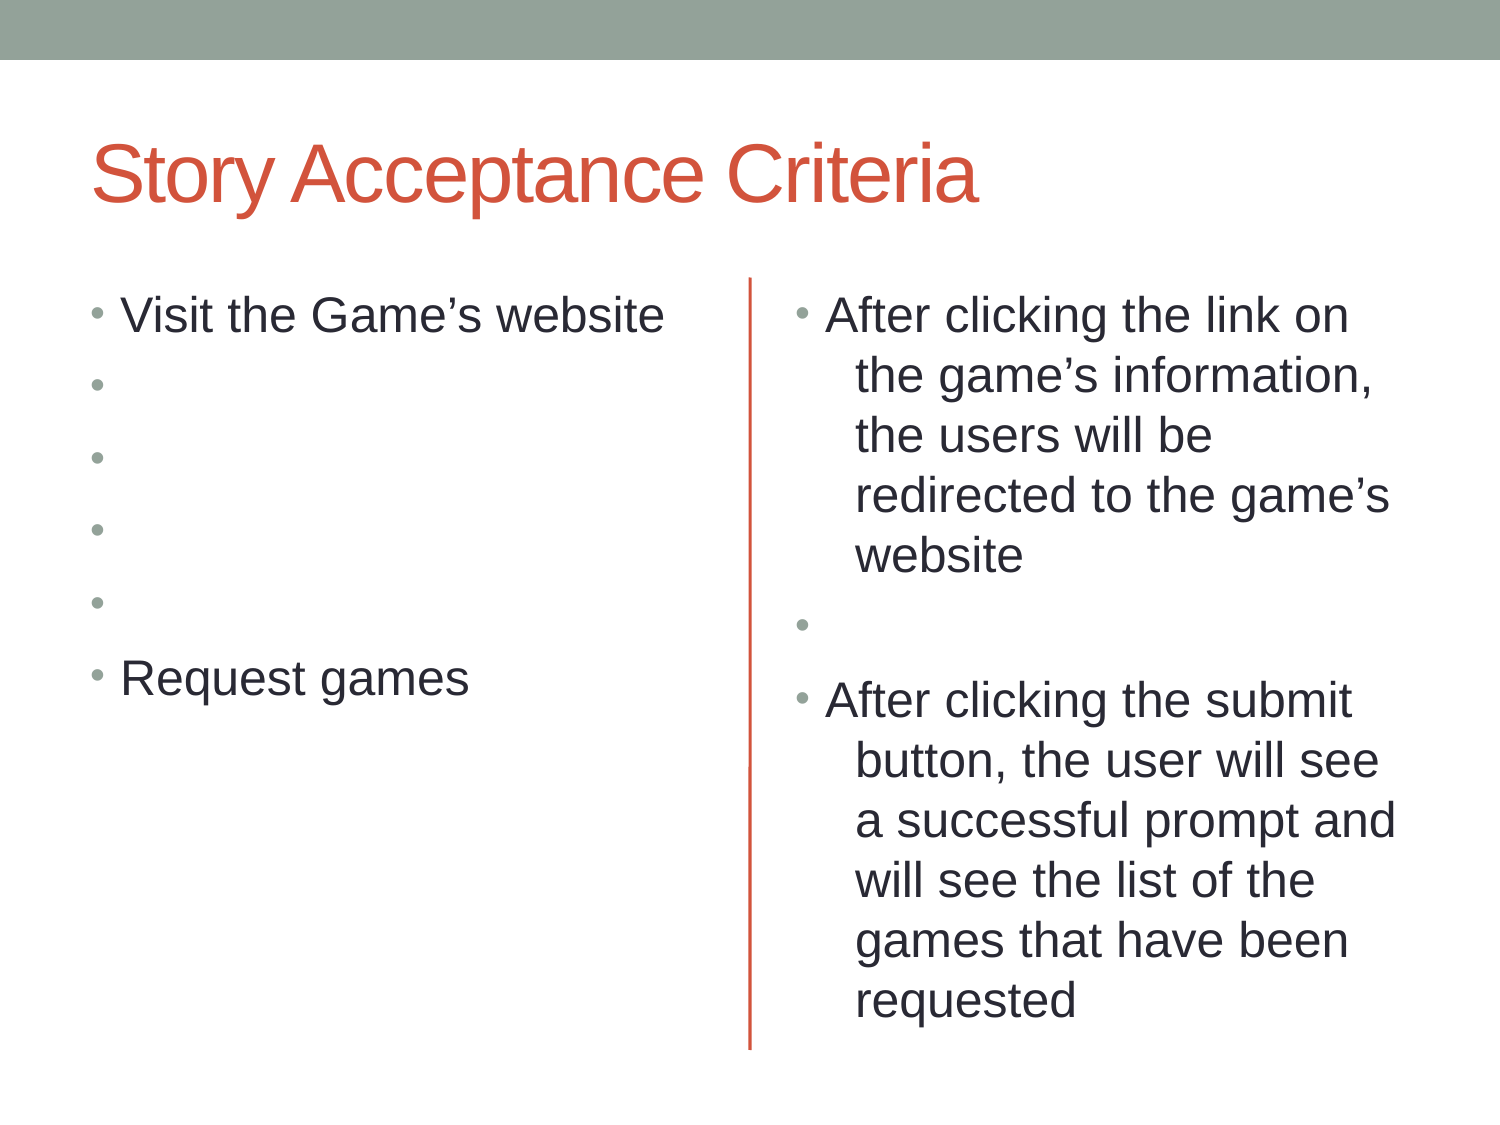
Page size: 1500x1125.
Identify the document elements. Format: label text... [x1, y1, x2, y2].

list After clicking the link on the game’s information, the users will be redirected to the game’s website After clicking the submit button, the user will see a successful prompt and will see the list of the games that have been requested [780, 275, 1426, 1049]
list Visit the Game’s website Request games [75, 275, 721, 1049]
title Story Acceptance Criteria [75, 87, 1426, 251]
